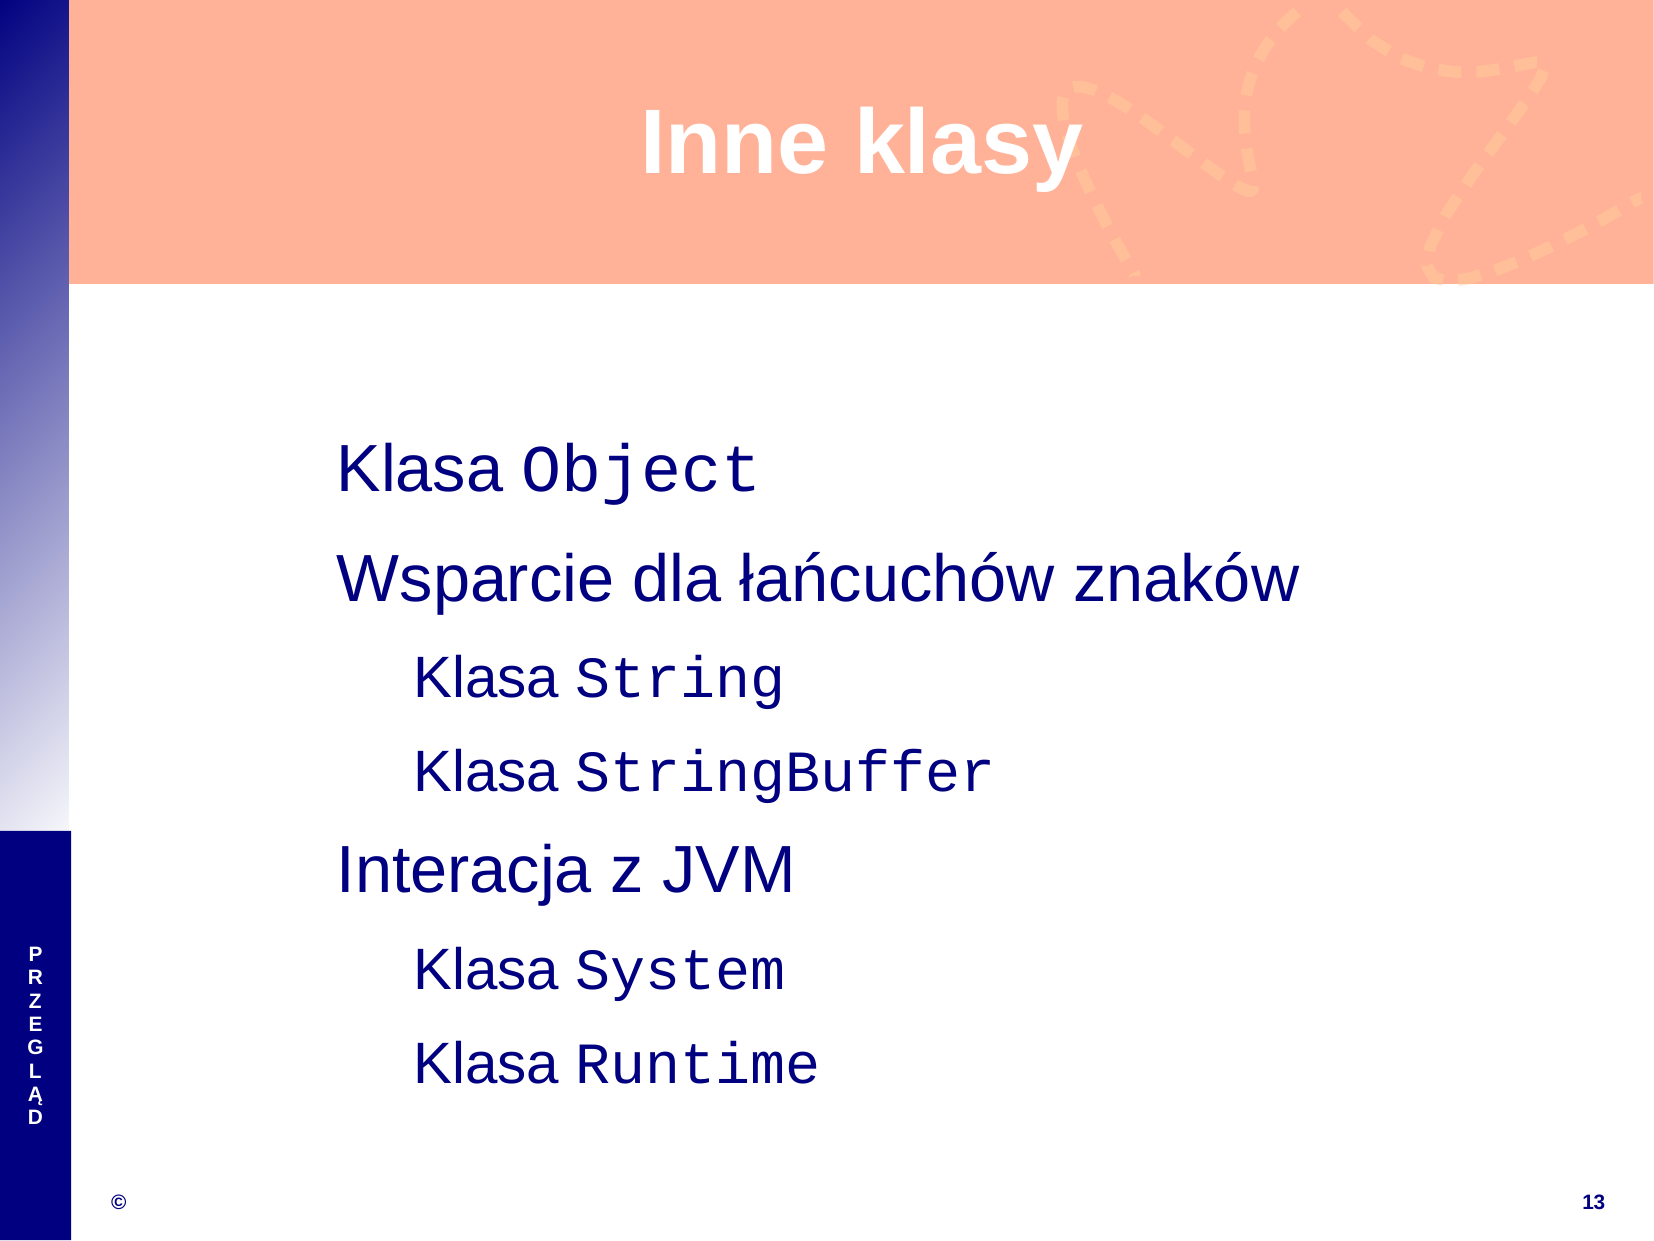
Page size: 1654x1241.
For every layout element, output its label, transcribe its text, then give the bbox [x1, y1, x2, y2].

text_box P R Z E G L Ą D [0, 830, 71, 1241]
list Klasa Object Wsparcie dla łańcuchów znaków Klasa String Klasa StringBuffer Interacja z JVM Klasa System Klasa Runtime [345, 430, 1381, 1093]
title Inne klasy [70, 37, 1654, 246]
